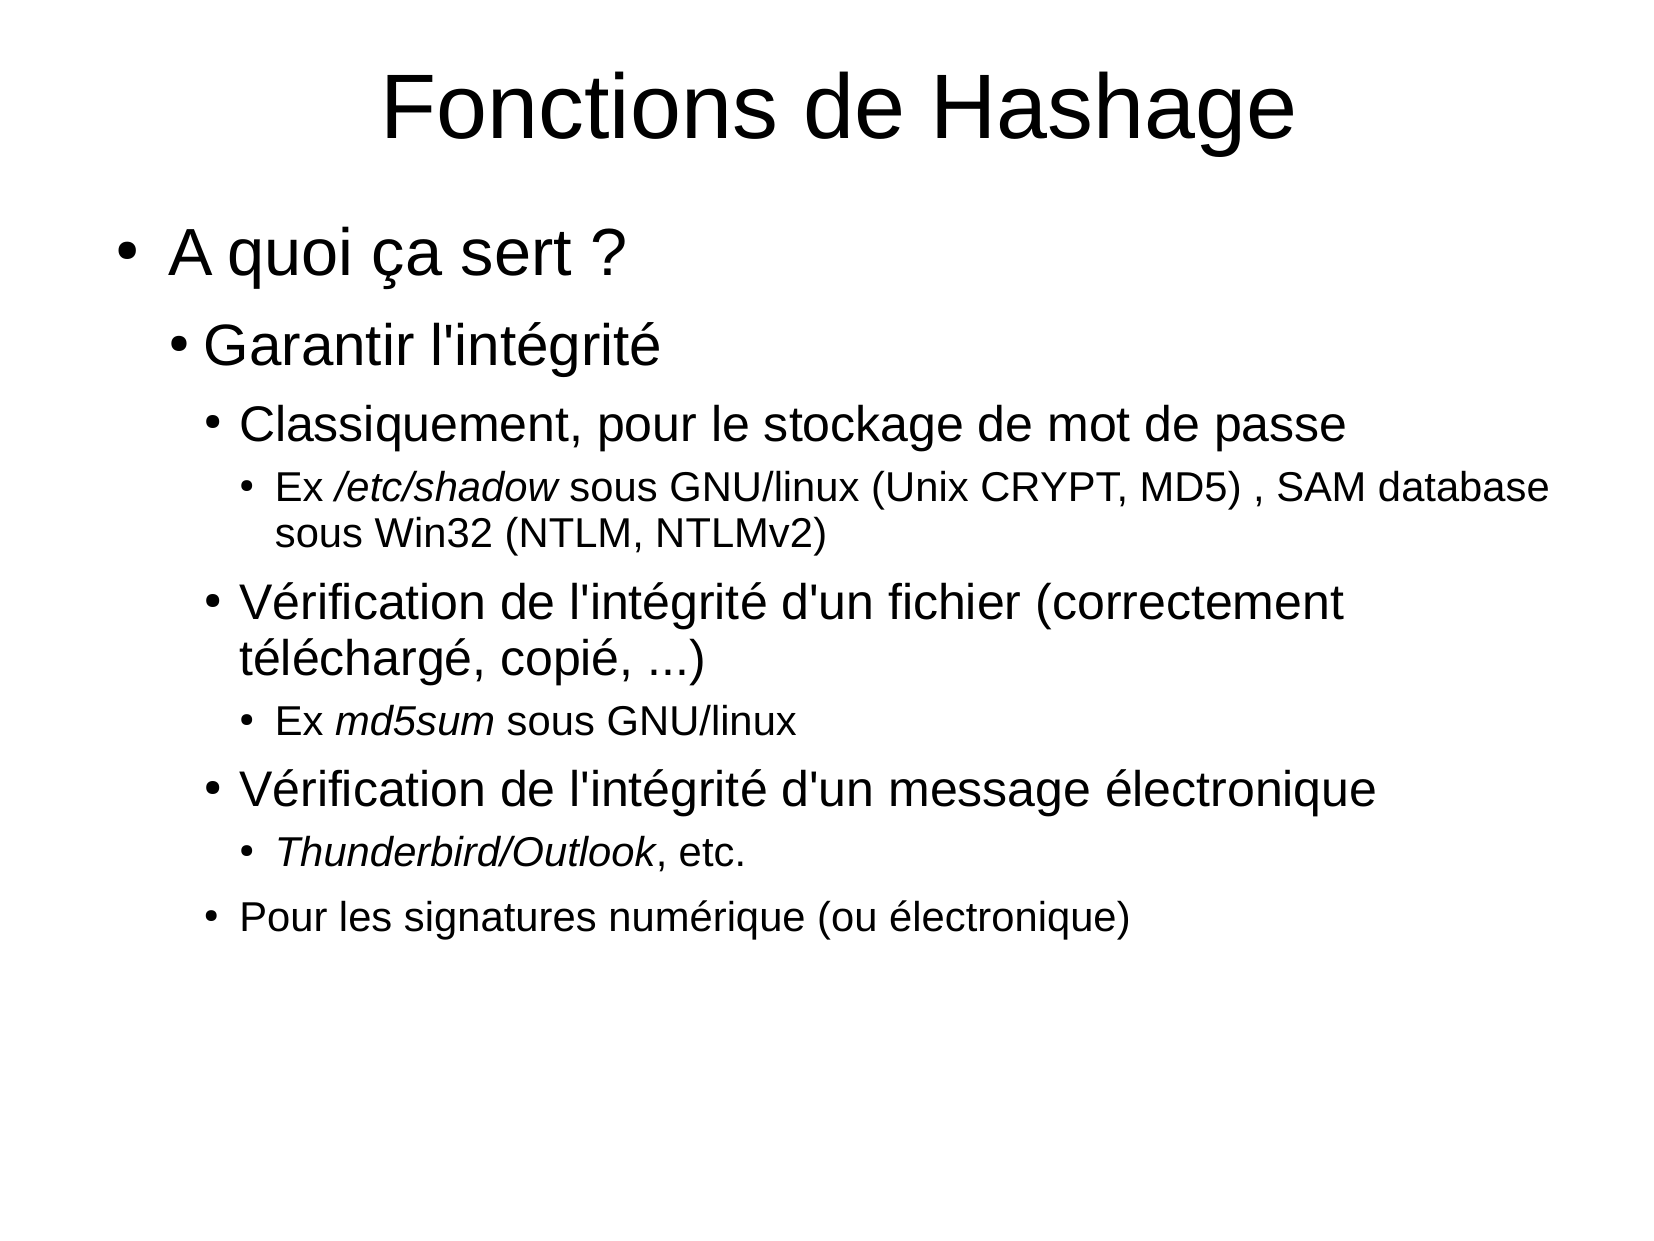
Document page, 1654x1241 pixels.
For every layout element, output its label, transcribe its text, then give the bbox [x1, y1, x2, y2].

list A quoi ça sert ? Garantir l'intégrité Classiquement, pour le stockage de mot de passe Ex /etc/shadow sous GNU/linux (Unix CRYPT, MD5) , SAM database sous Win32 (NTLM, NTLMv2) Vérification de l'intégrité d'un fichier (correctement téléchargé, copié, ...) Ex md5sum sous GNU/linux Vérification de l'intégrité d'un message électronique Thunderbird/Outlook, etc. Pour les signatures numérique (ou électronique) [97, 214, 1586, 1127]
title Fonctions de Hashage [247, 32, 1433, 181]
